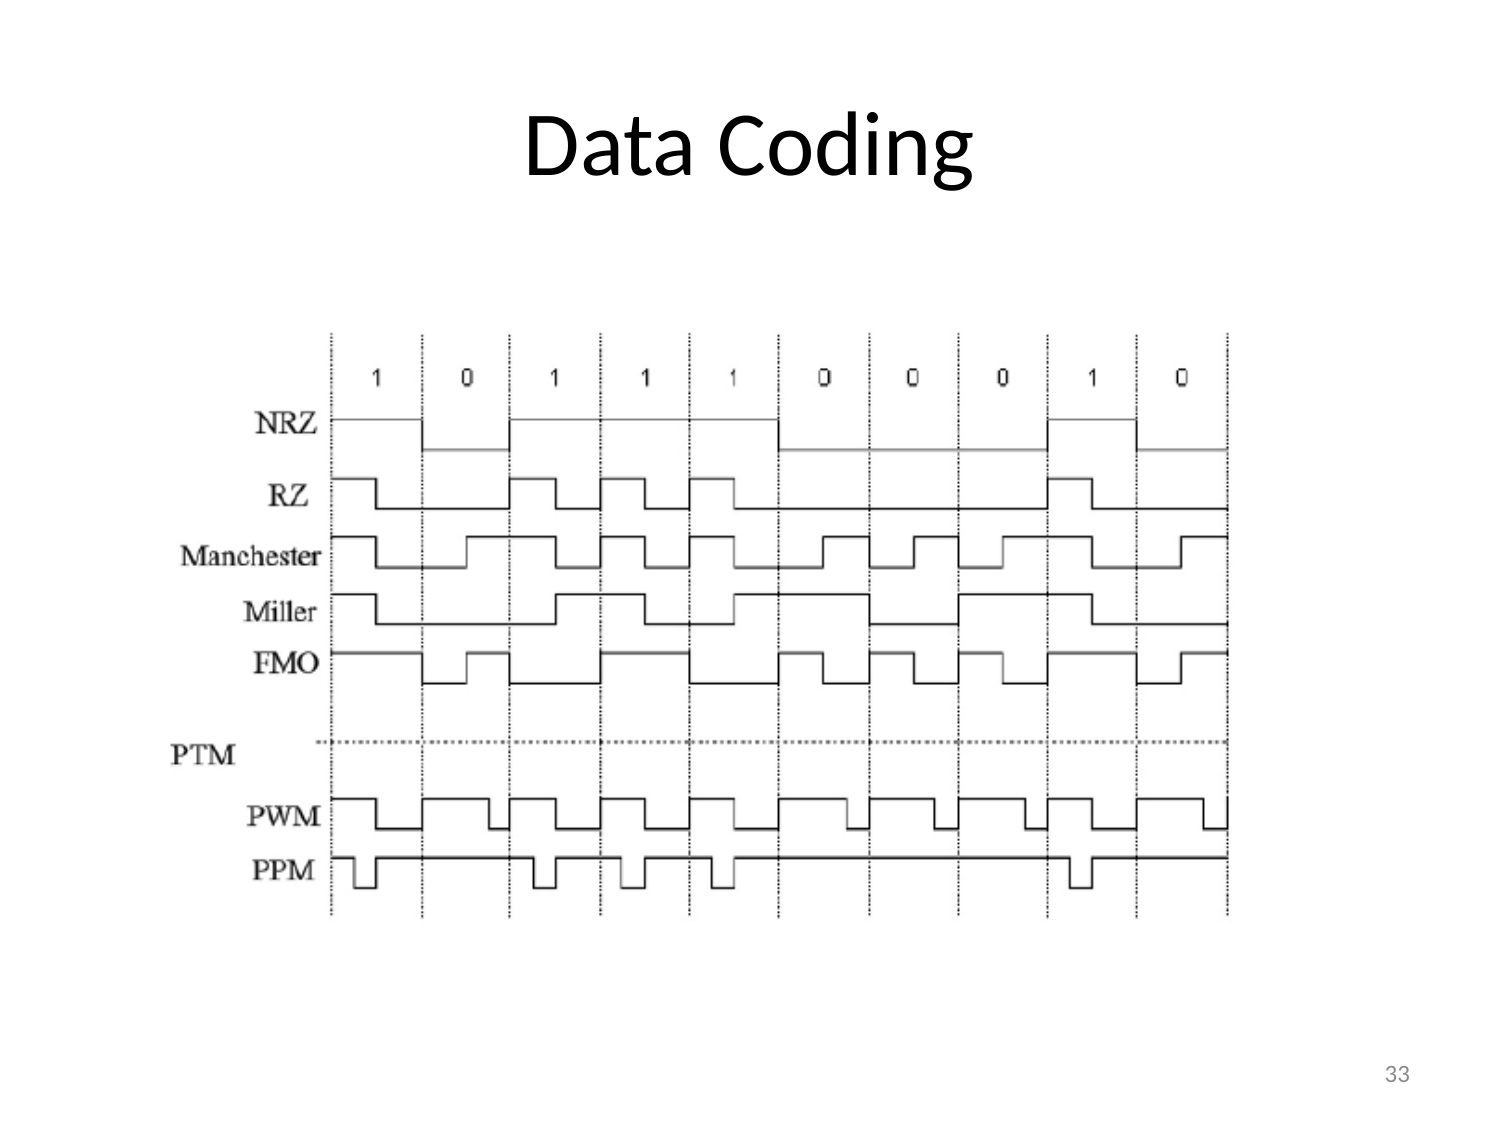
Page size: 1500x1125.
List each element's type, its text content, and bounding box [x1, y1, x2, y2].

slide_number <number> [1074, 1042, 1425, 1103]
picture [121, 274, 1370, 988]
title Data Coding [75, 45, 1425, 233]
